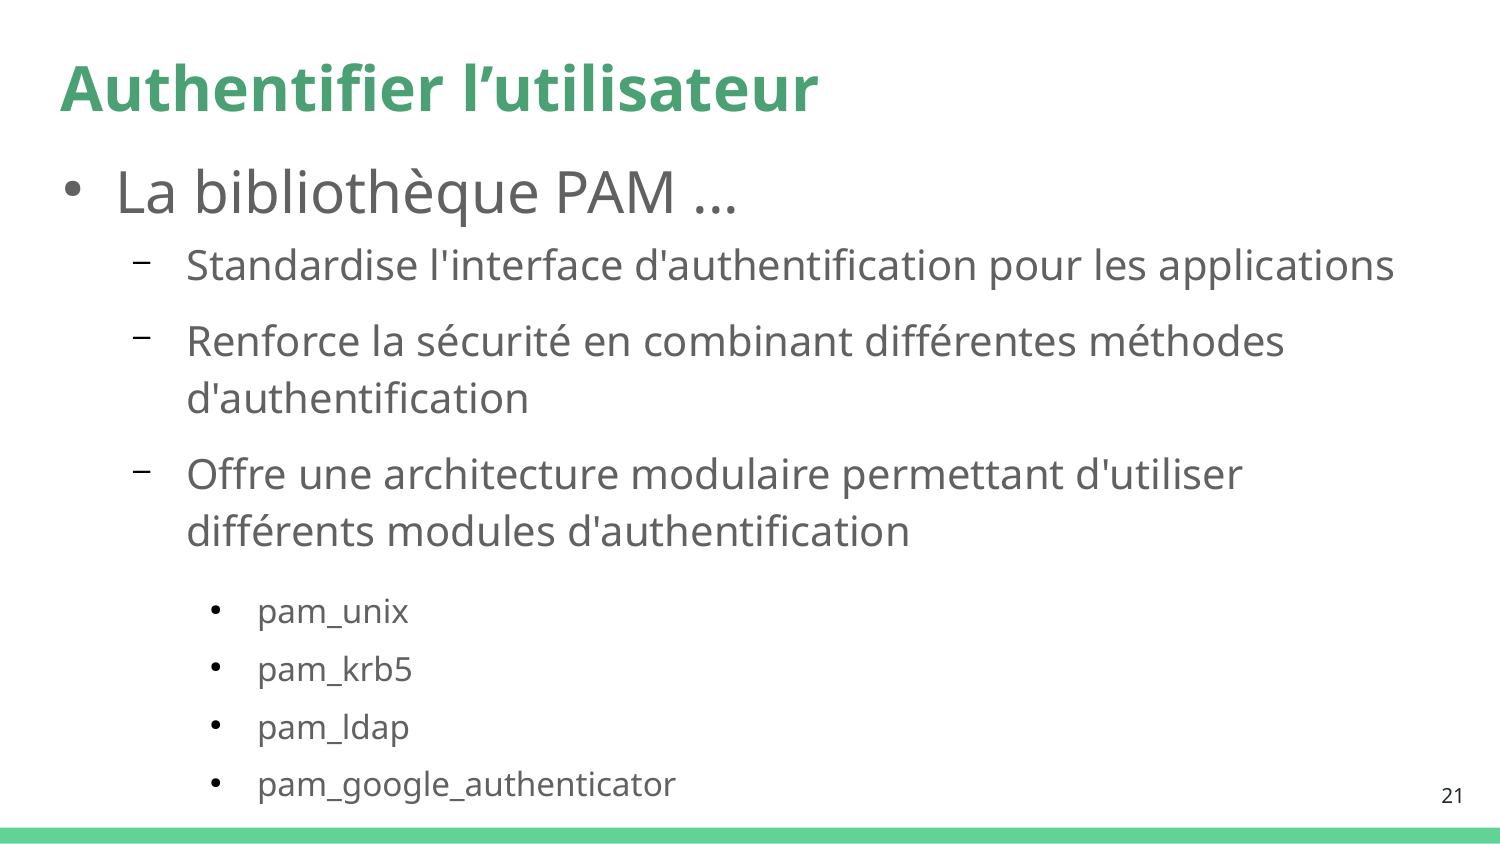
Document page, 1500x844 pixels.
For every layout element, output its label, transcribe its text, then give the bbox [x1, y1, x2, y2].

title Authentifier l’utilisateur [45, 22, 1477, 117]
slide_number <numéro> [1430, 764, 1480, 830]
list La bibliothèque PAM ... Standardise l'interface d'authentification pour les applications Renforce la sécurité en combinant différentes méthodes d'authentification Offre une architecture modulaire permettant d'utiliser différents modules d'authentification pam_unix pam_krb5 pam_ldap pam_google_authenticator [29, 129, 1430, 836]
